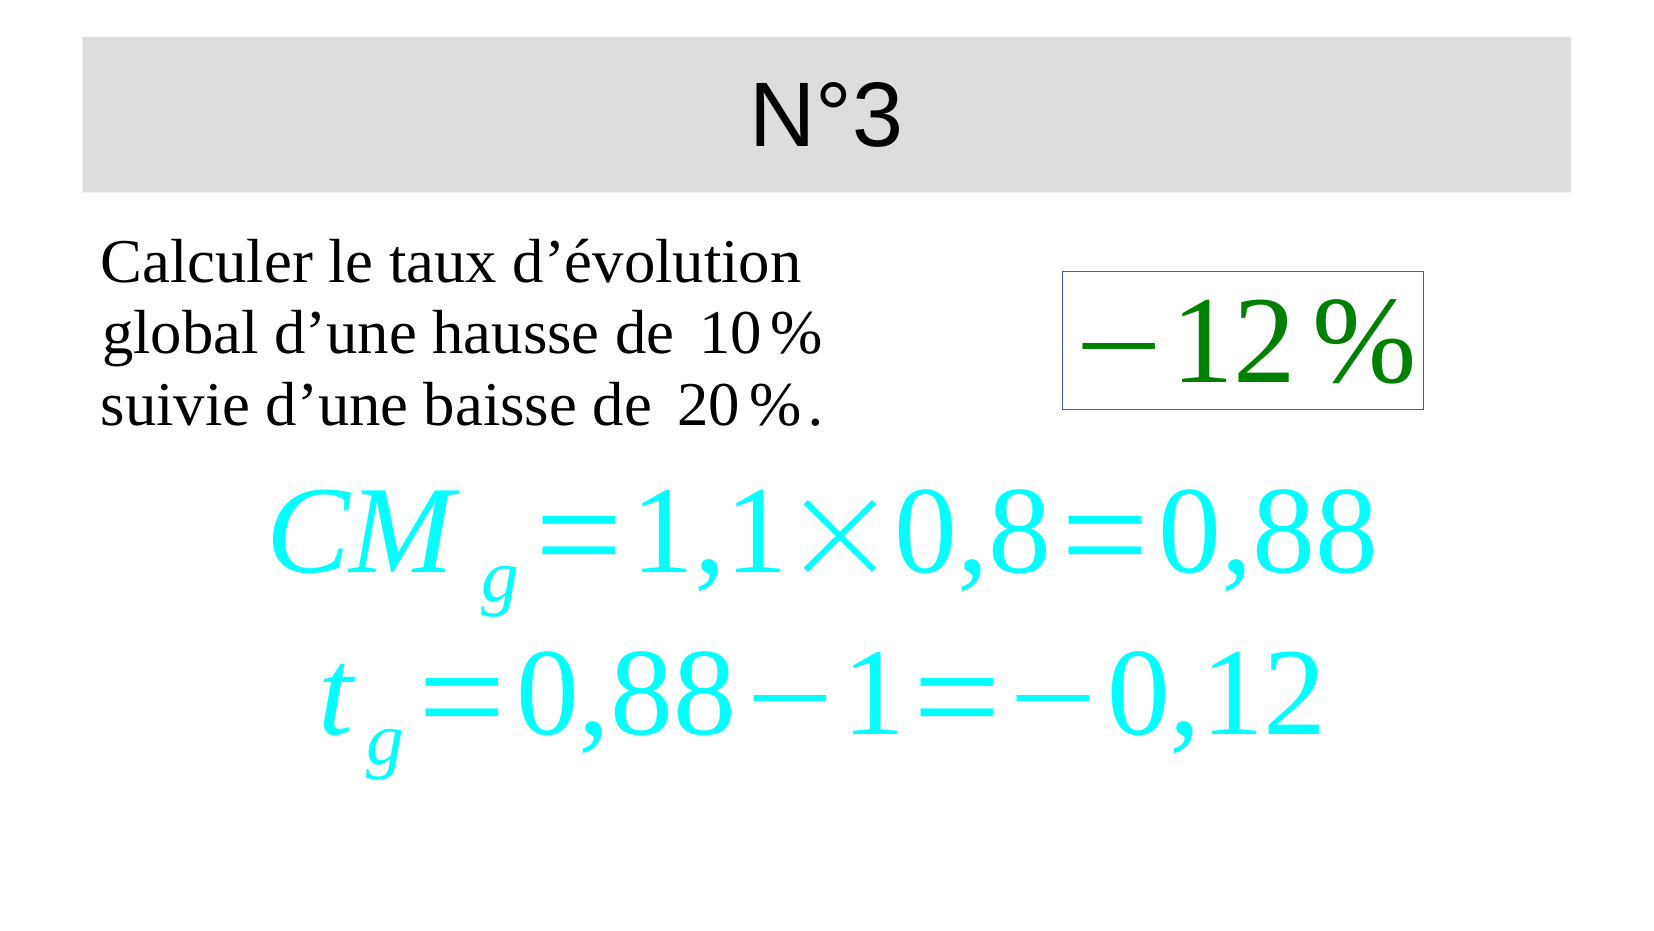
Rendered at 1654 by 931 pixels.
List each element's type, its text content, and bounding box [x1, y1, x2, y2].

title N°3 [82, 37, 1571, 193]
chart [259, 461, 1385, 781]
chart [1062, 271, 1424, 410]
chart [94, 225, 831, 439]
